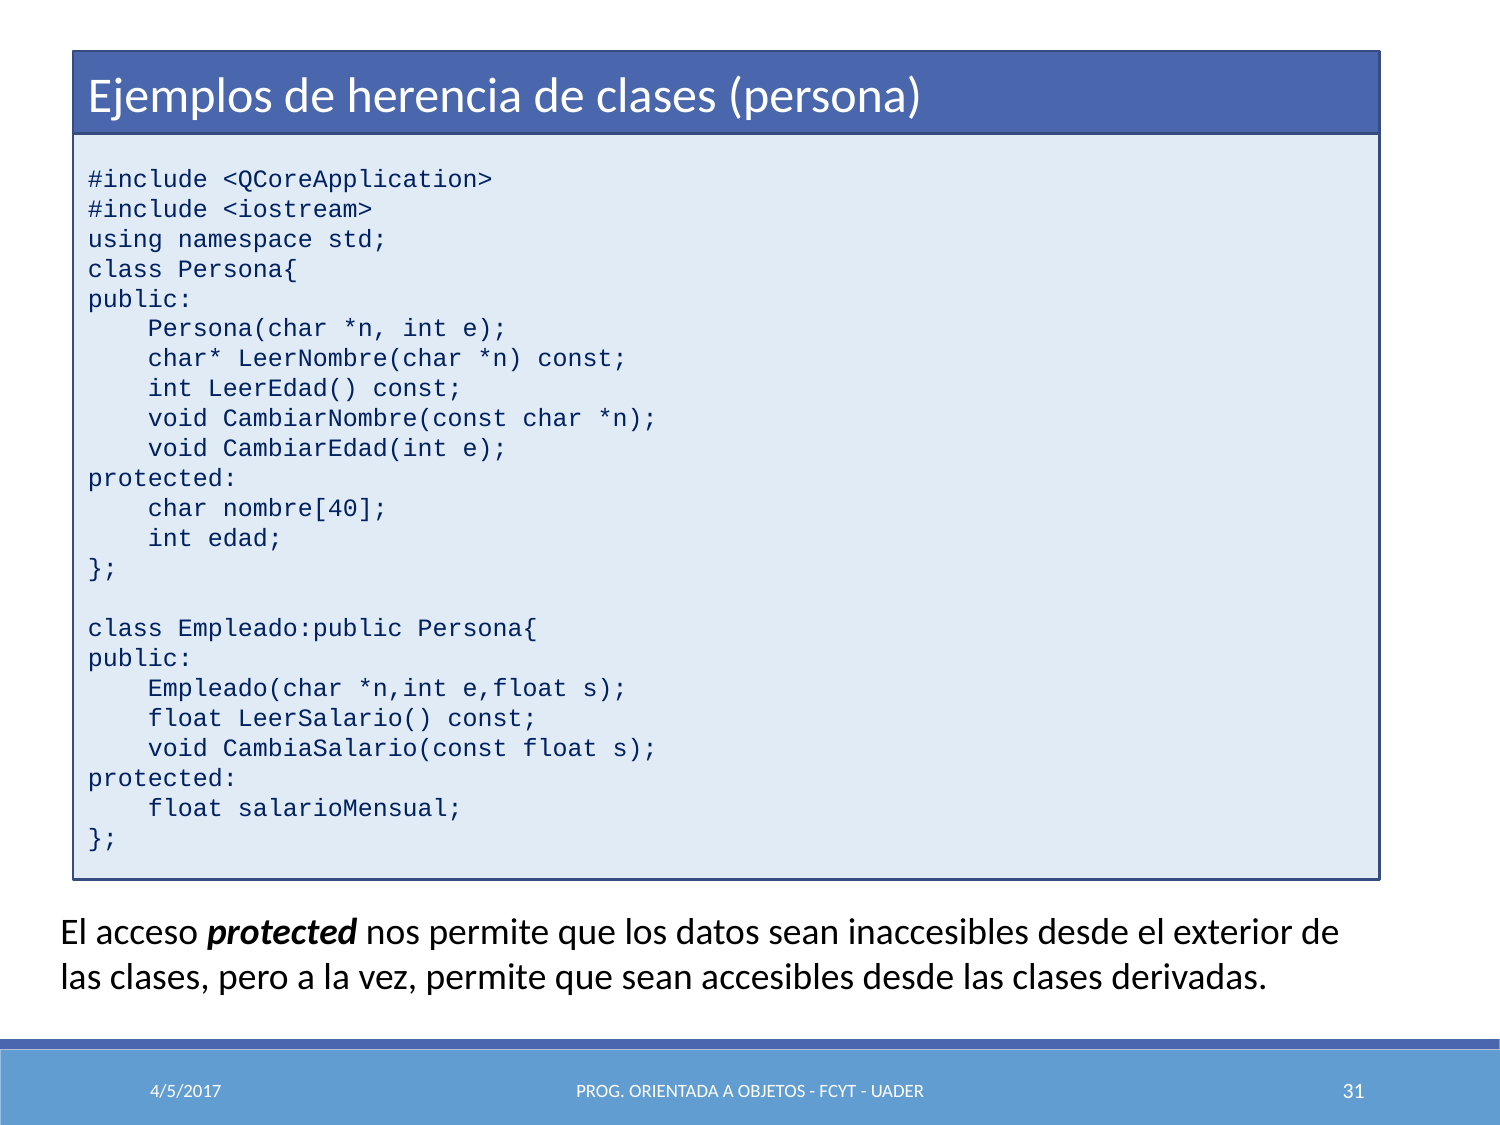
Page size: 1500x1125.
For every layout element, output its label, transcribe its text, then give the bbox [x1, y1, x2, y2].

slide_number 4/5/2017 [135, 1059, 440, 1120]
text_box Ejemplos de herencia de clases (persona) [73, 51, 1380, 133]
text_box #include <QCoreApplication> #include <iostream> using namespace std; class Persona{ public: Persona(char *n, int e); char* LeerNombre(char *n) const; int LeerEdad() const; void CambiarNombre(const char *n); void CambiarEdad(int e); protected: char nombre[40]; int edad; }; class Empleado:public Persona{ public: Empleado(char *n,int e,float s); float LeerSalario() const; void CambiaSalario(const float s); protected: float salarioMensual; }; [73, 133, 1380, 880]
text_box El acceso protected nos permite que los datos sean inaccesibles desde el exterior de las clases, pero a la vez, permite que sean accesibles desde las clases derivadas. [45, 899, 1380, 1005]
slide_number <número> [1218, 1059, 1380, 1120]
footer Prog. Orientada a Objetos - FCyT - UADER [453, 1059, 1047, 1120]
